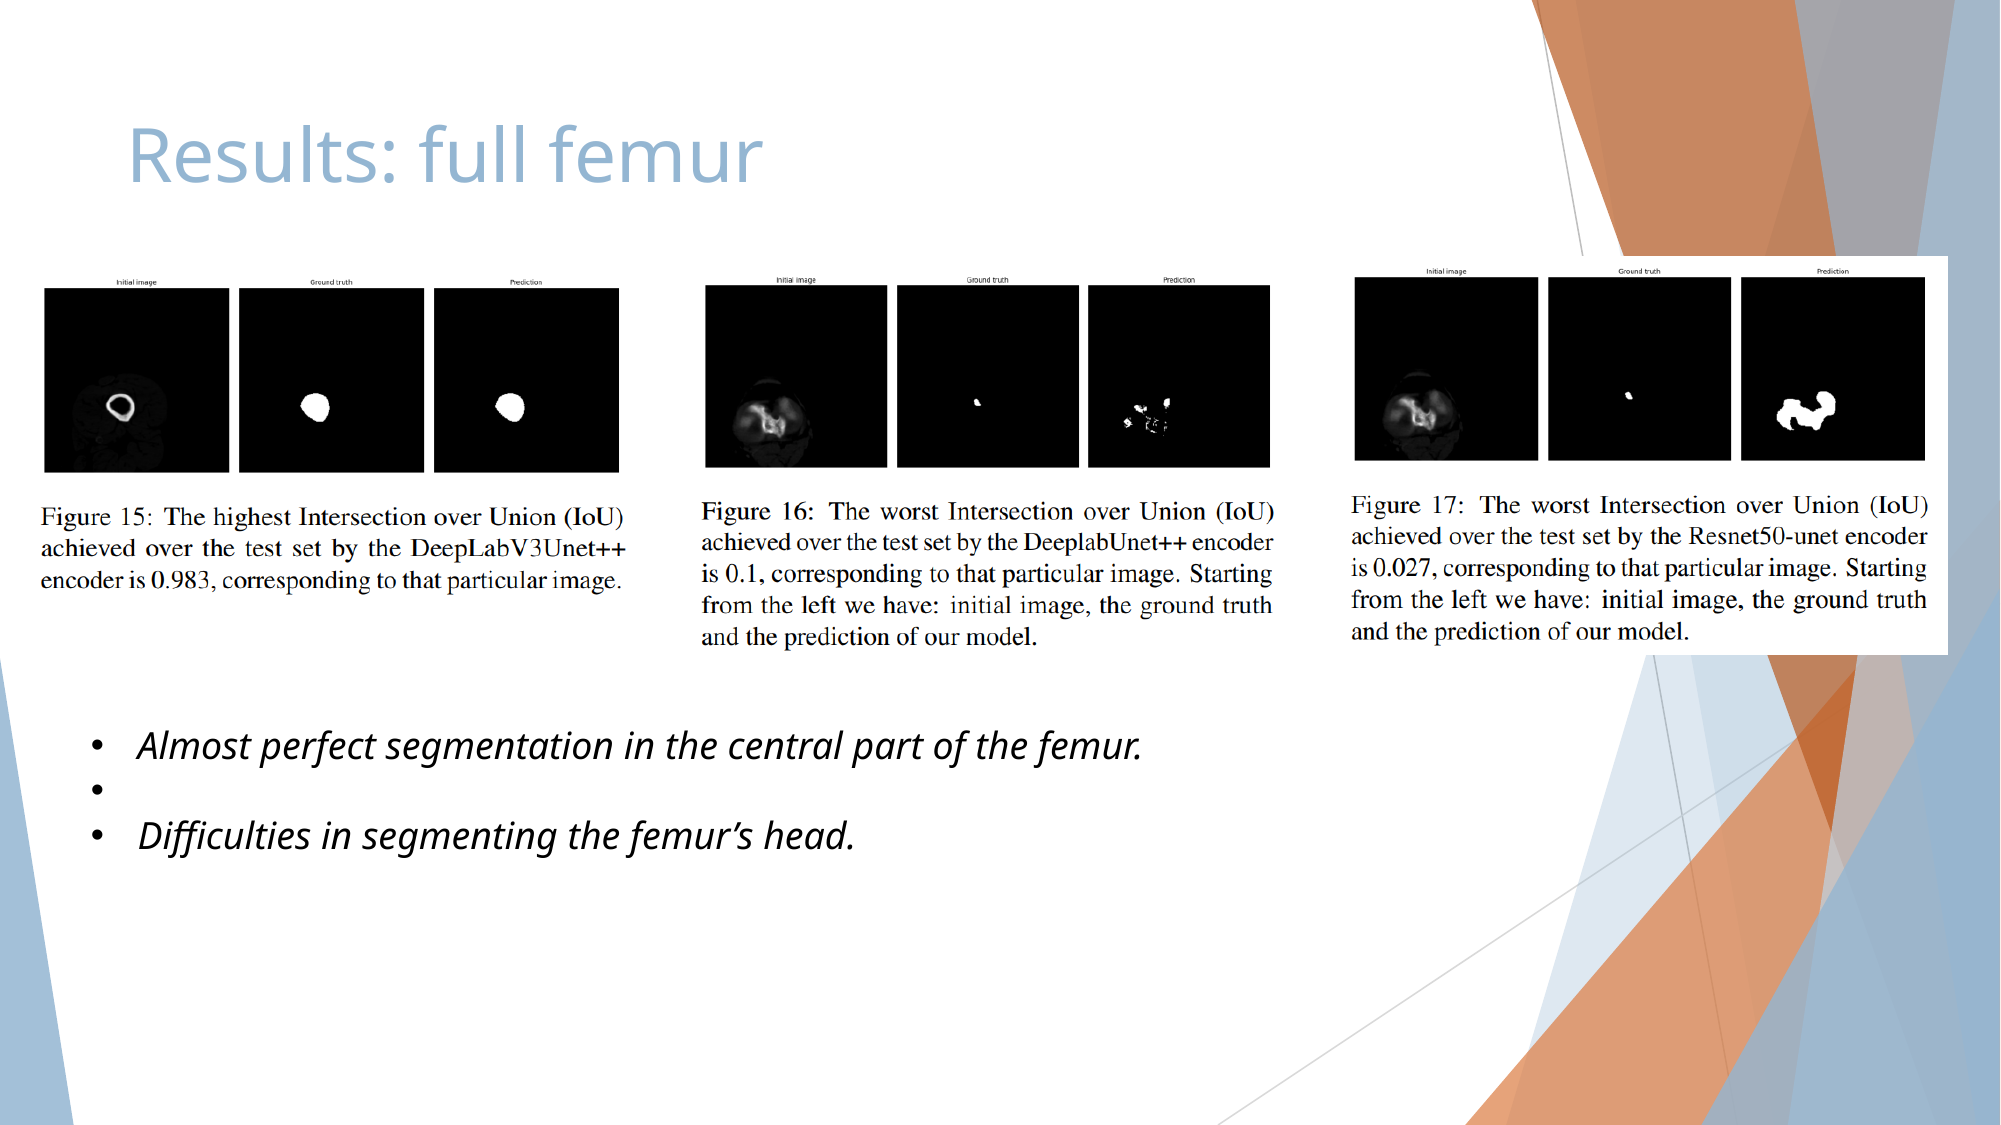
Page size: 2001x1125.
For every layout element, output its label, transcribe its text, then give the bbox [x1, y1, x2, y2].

title Results: full femur [111, 99, 1522, 317]
picture [681, 256, 1296, 655]
picture [1324, 256, 1948, 655]
picture [37, 273, 653, 604]
text_box Almost perfect segmentation in the central part of the femur. Difficulties in segmenting the femur’s head. [75, 714, 1801, 866]
